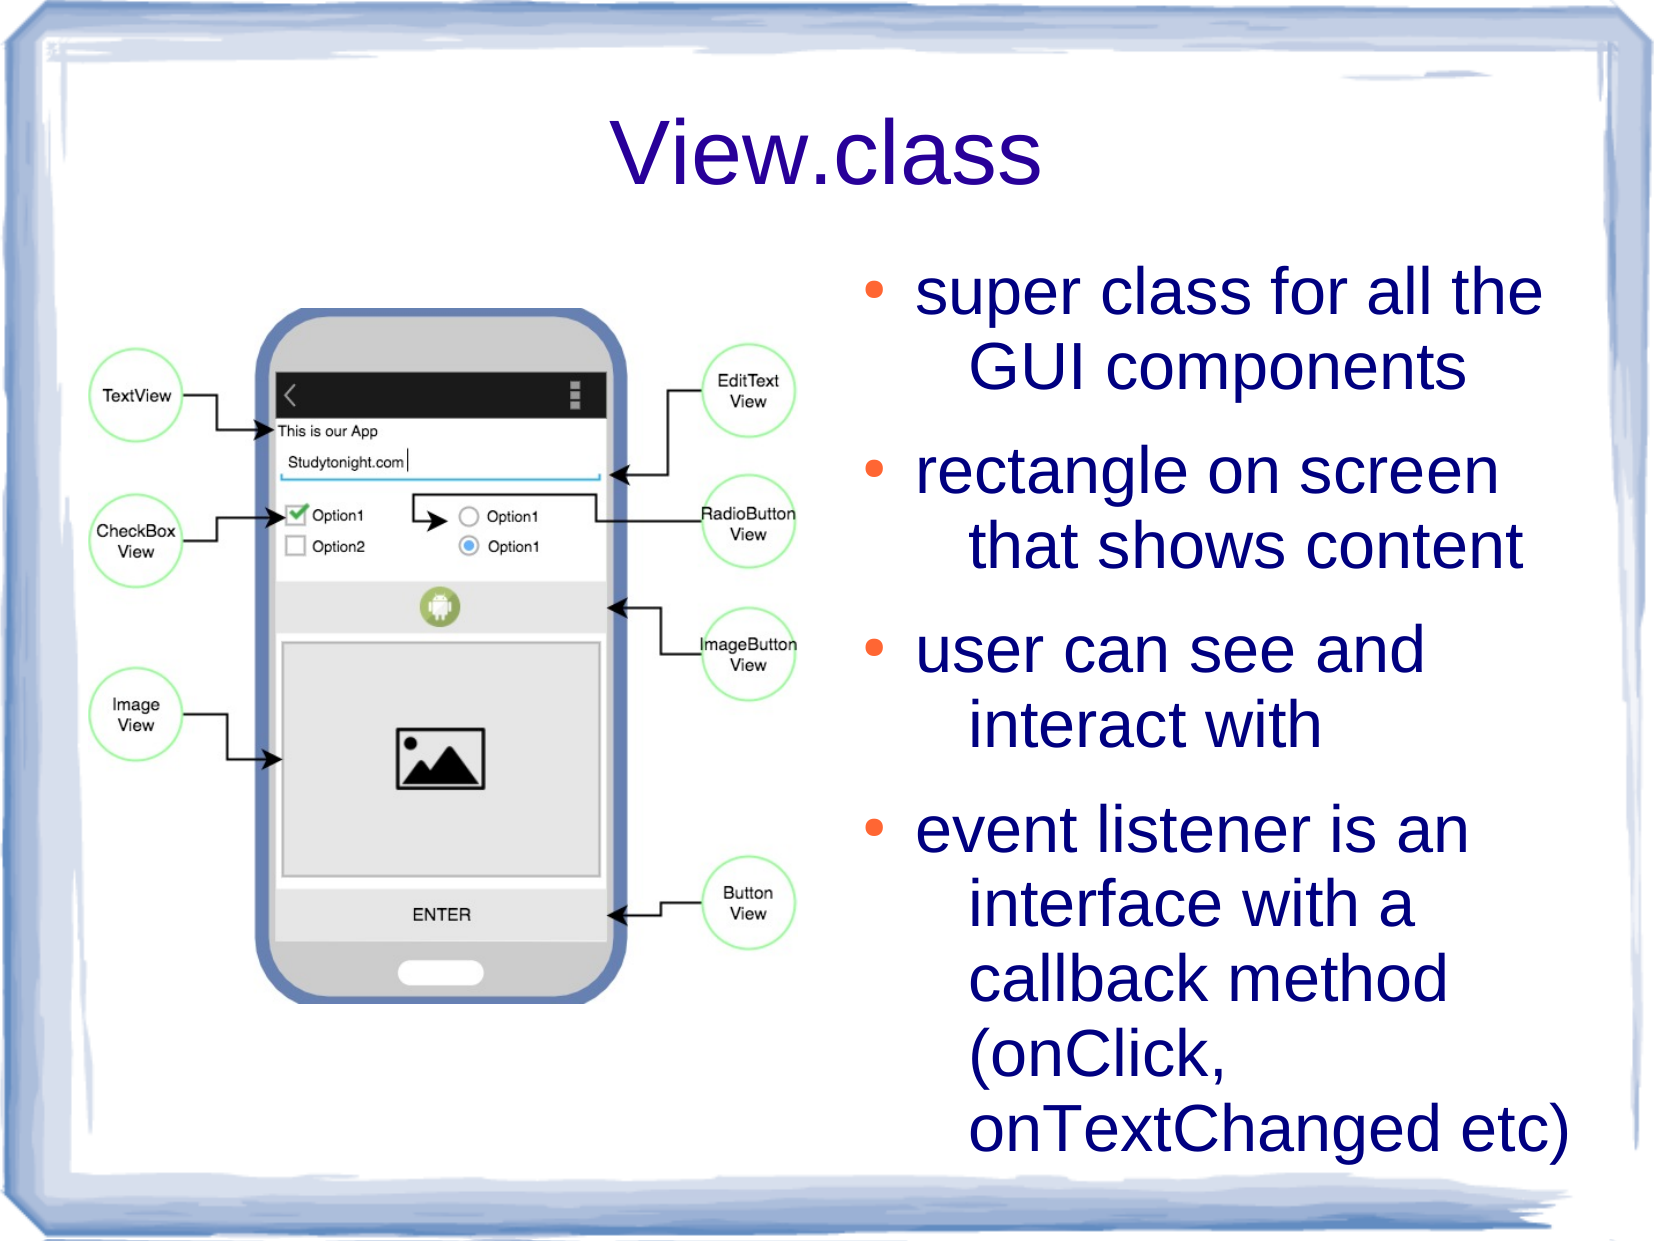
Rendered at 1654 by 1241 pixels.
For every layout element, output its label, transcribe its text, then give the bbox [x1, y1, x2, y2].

picture [0, 0, 1654, 1241]
list super class for all the GUI components rectangle on screen that shows content user can see and interact with event listener is an interface with a callback method (onClick, onTextChanged etc) [826, 254, 1625, 1241]
title View.class [82, 49, 1571, 257]
